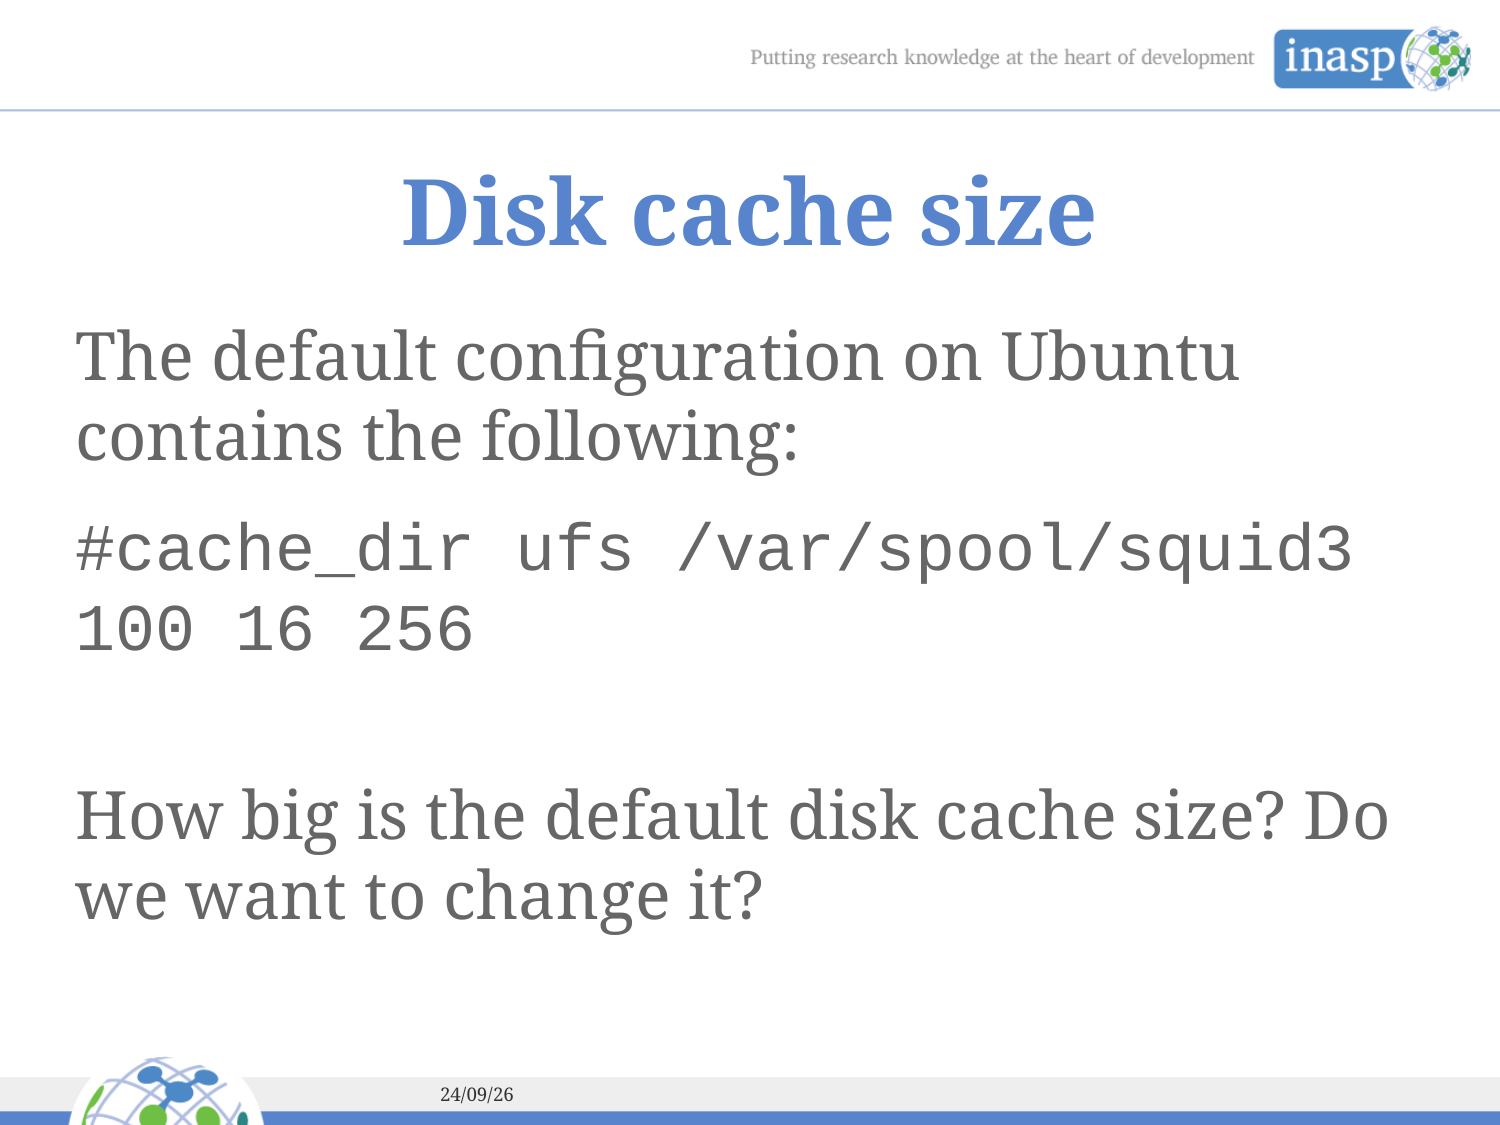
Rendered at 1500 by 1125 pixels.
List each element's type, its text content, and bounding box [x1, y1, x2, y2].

title Disk cache size [75, 129, 1426, 313]
list The default configuration on Ubuntu contains the following: #cache_dir ufs /var/spool/squid3 100 16 256 How big is the default disk cache size? Do we want to change it? [75, 313, 1426, 967]
picture [0, 0, 1500, 1125]
